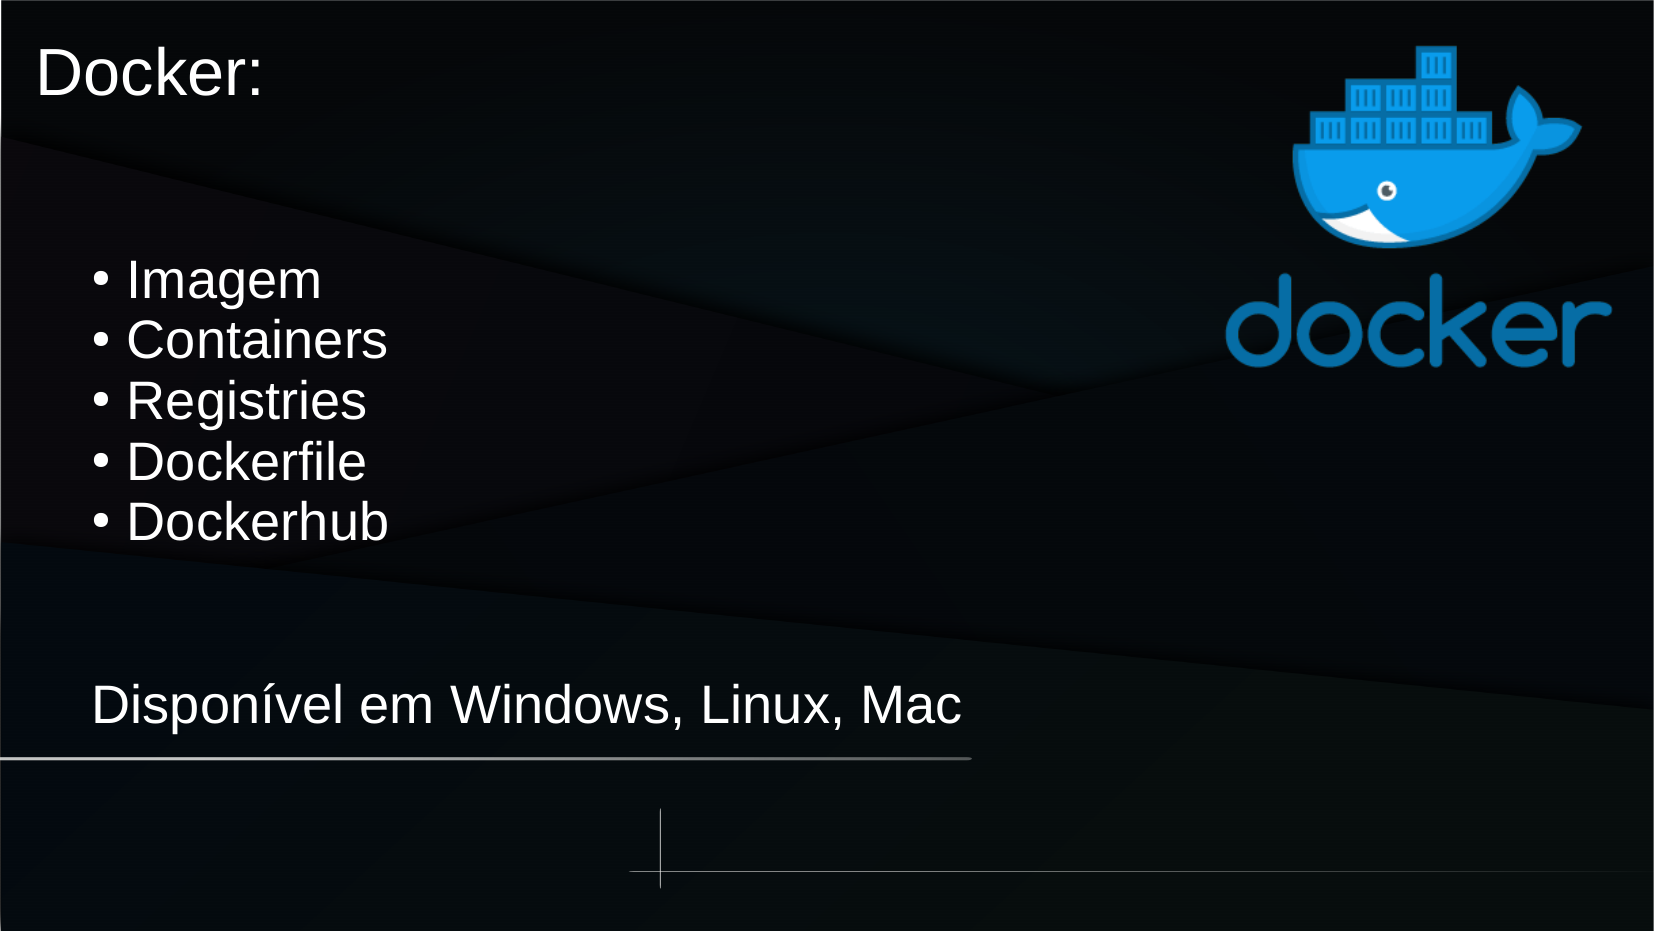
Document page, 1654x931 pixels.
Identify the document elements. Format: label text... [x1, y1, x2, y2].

list Docker: [35, 35, 591, 119]
text_box Disponível em Windows, Linux, Mac [76, 667, 979, 743]
text_box Imagem Containers Registries Dockerfile Dockerhub [76, 242, 1111, 621]
picture [0, 0, 1654, 931]
